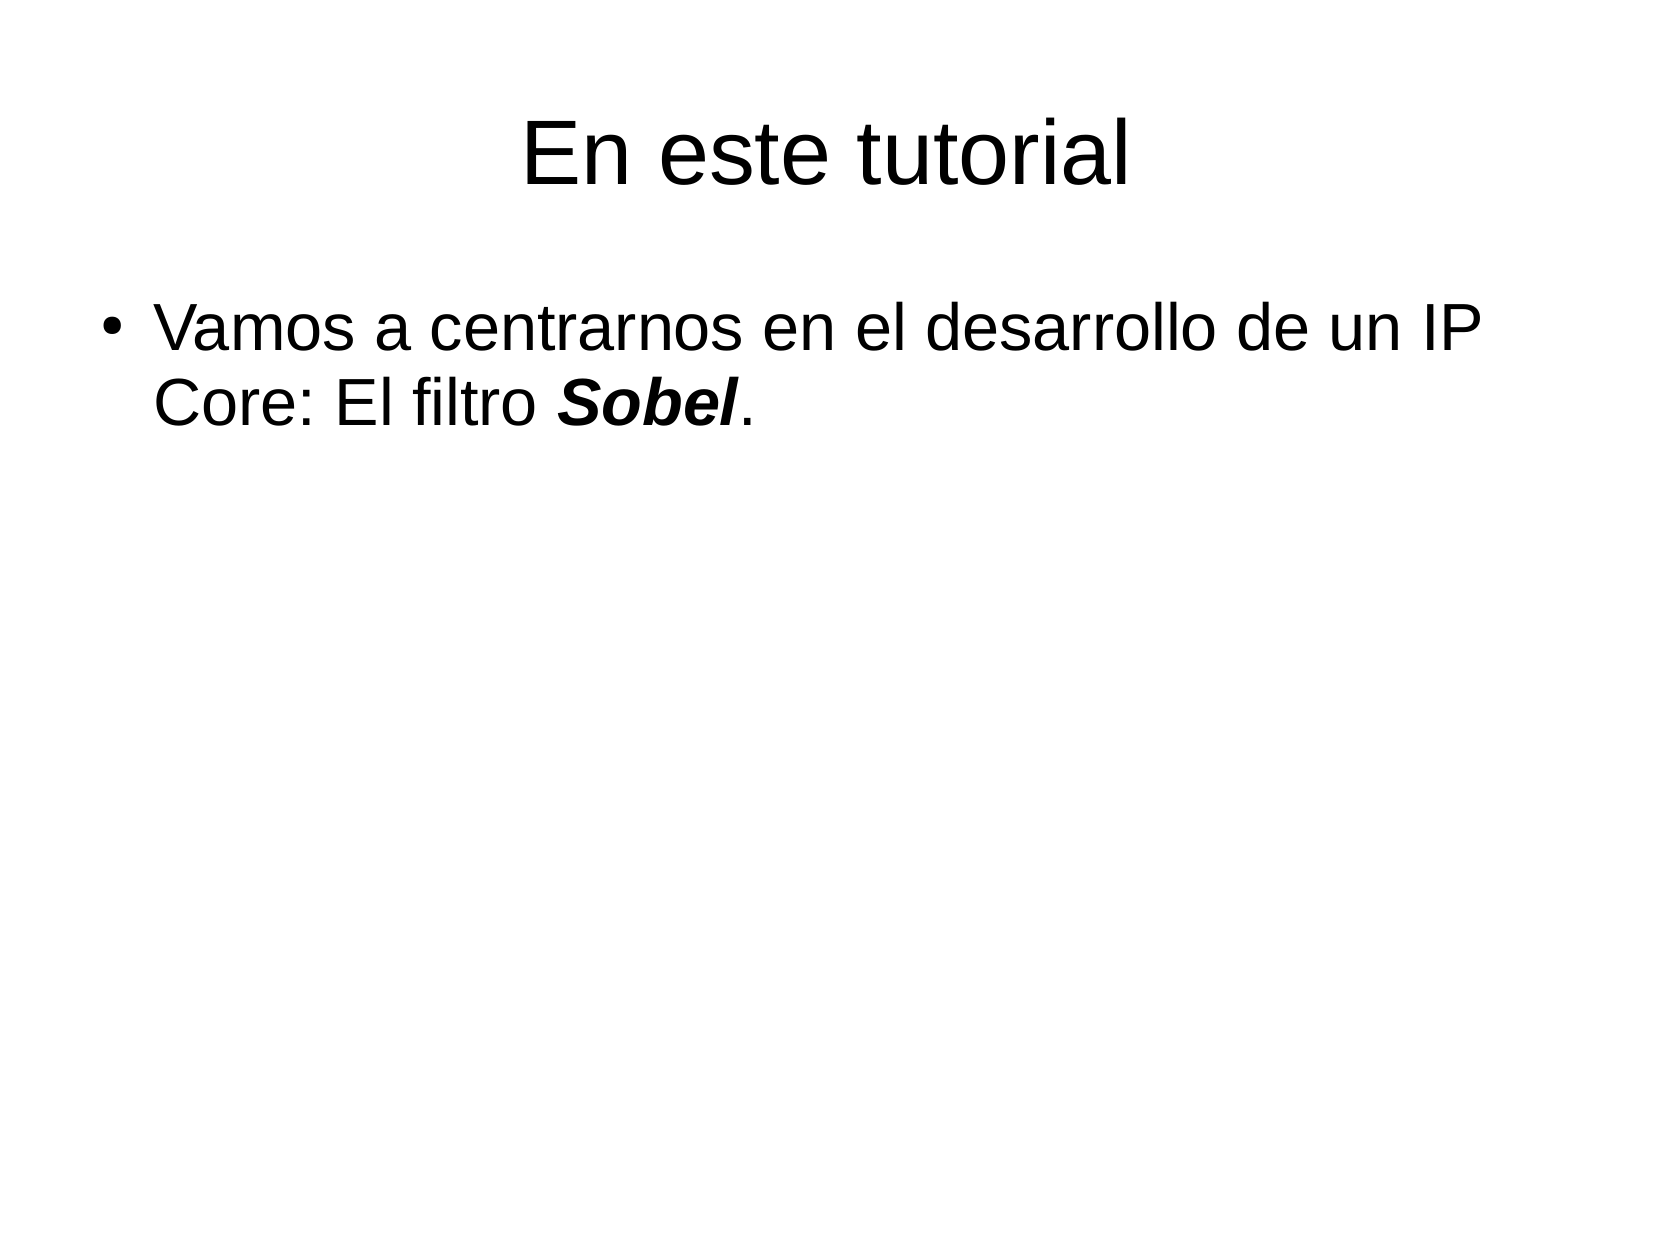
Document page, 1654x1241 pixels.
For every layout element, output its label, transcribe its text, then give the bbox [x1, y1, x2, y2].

list Vamos a centrarnos en el desarrollo de un IP Core: El filtro Sobel. [82, 290, 1571, 1010]
title En este tutorial [82, 49, 1571, 257]
